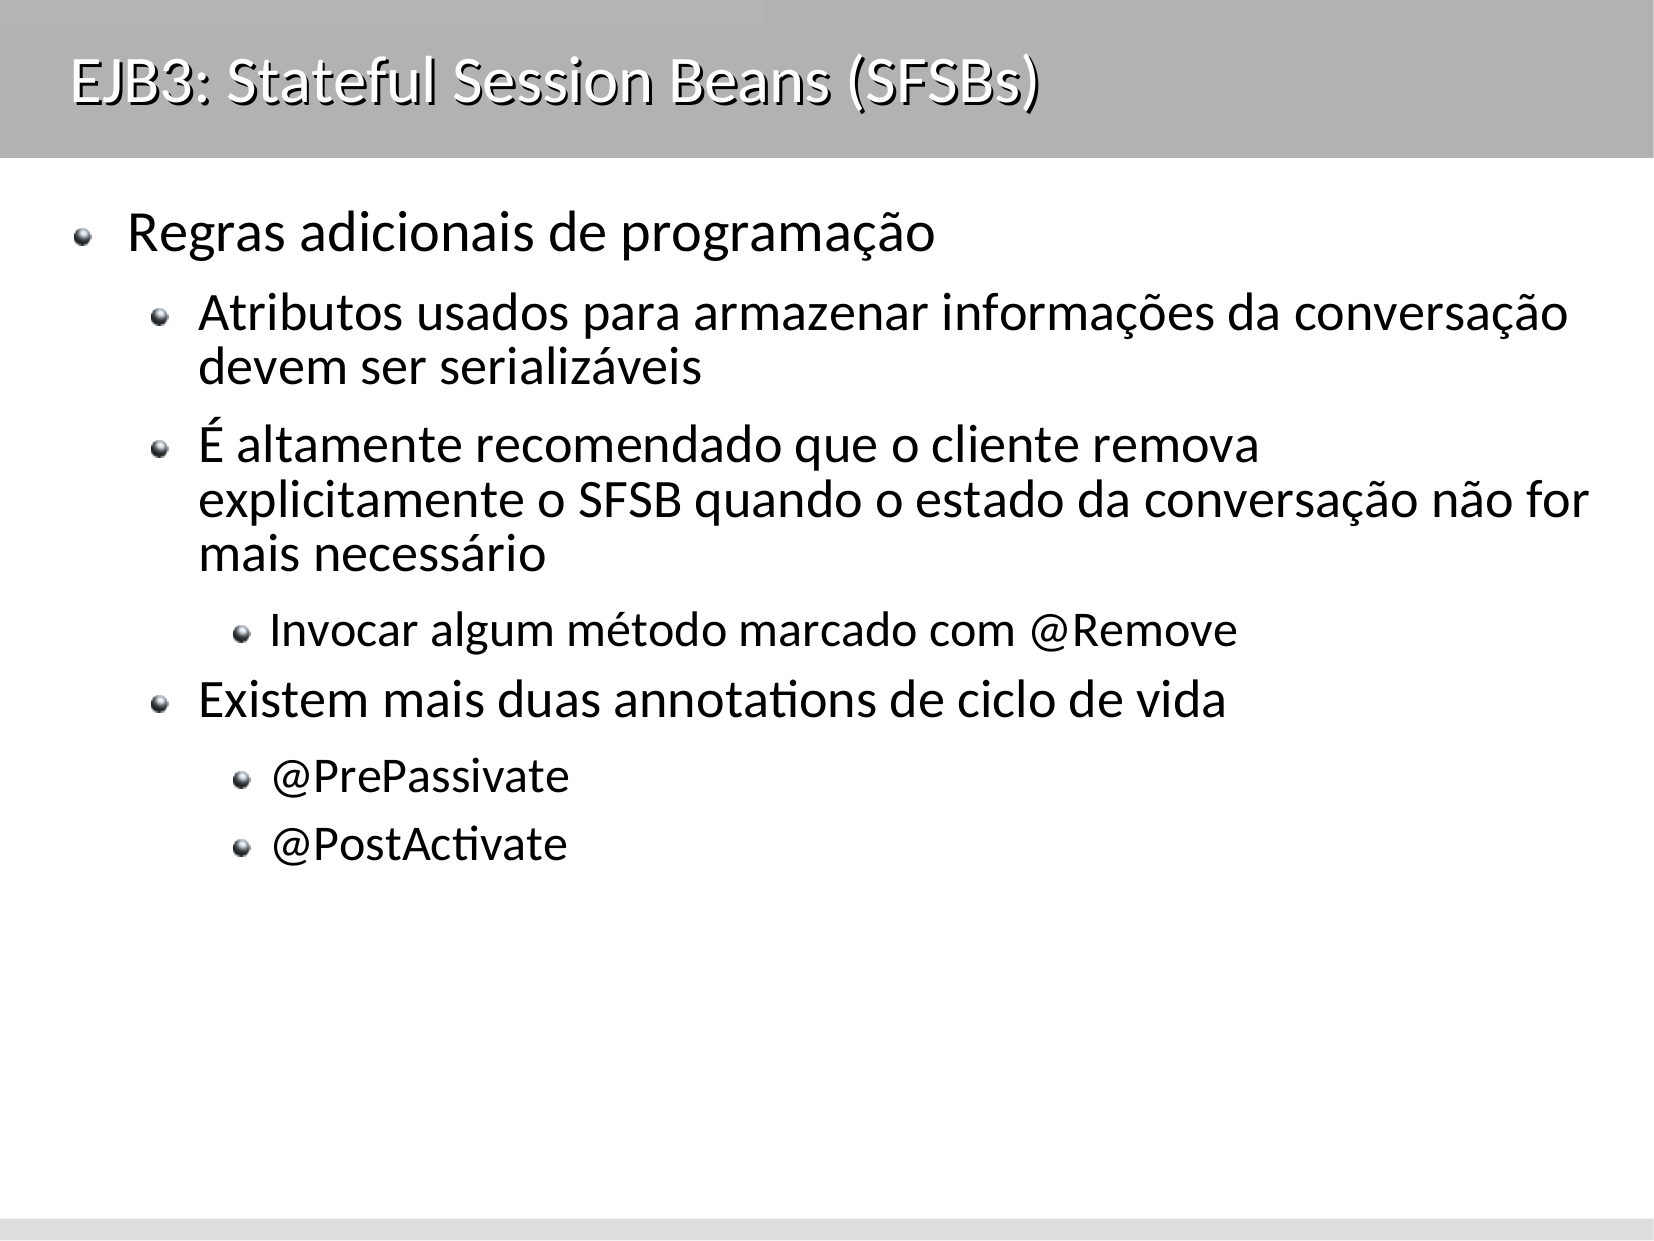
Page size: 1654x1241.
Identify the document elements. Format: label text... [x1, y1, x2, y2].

title EJB3: Stateful Session Beans (SFSBs) [70, 11, 1536, 160]
list Regras adicionais de programação Atributos usados para armazenar informações da conversação devem ser serializáveis É altamente recomendado que o cliente remova explicitamente o SFSB quando o estado da conversação não for mais necessário Invocar algum método marcado com @Remove Existem mais duas annotations de ciclo de vida @PrePassivate @PostActivate [56, 207, 1595, 1129]
